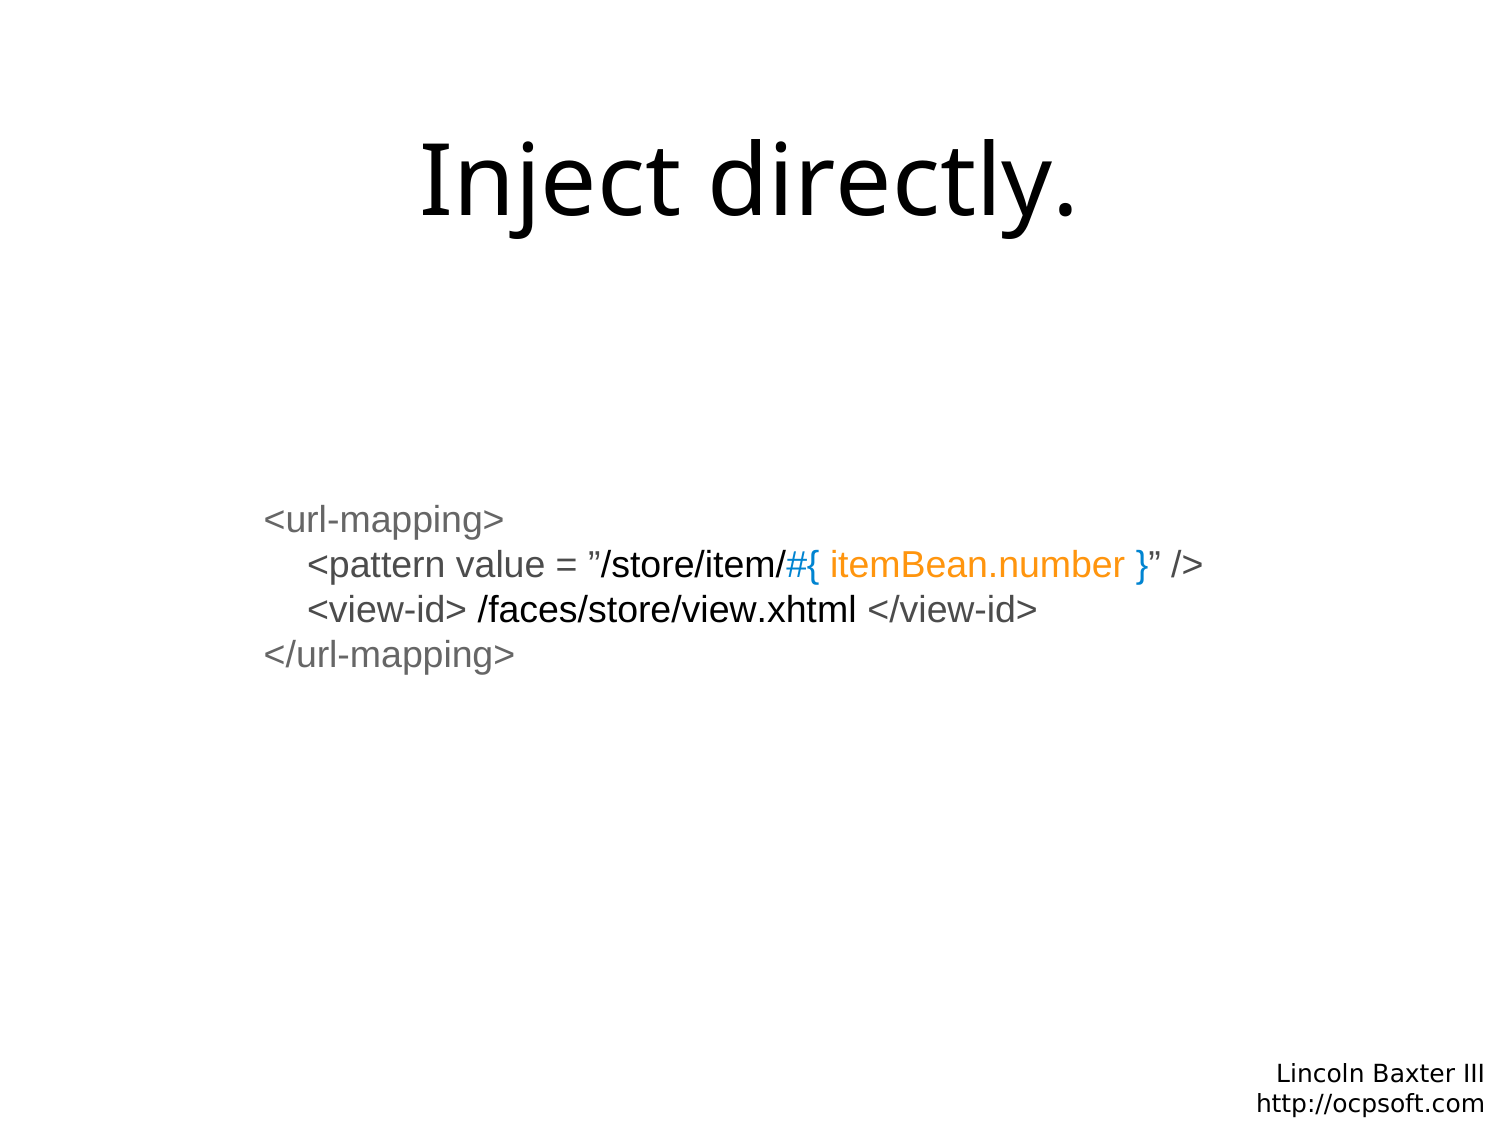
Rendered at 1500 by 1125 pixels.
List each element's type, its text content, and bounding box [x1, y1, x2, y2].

text_box <url-mapping> <pattern value = ”/store/item/#{ itemBean.number }” /> <view-id> /faces/store/view.xhtml </view-id> </url-mapping> [217, 487, 1351, 694]
title Inject directly. [75, 107, 1425, 243]
